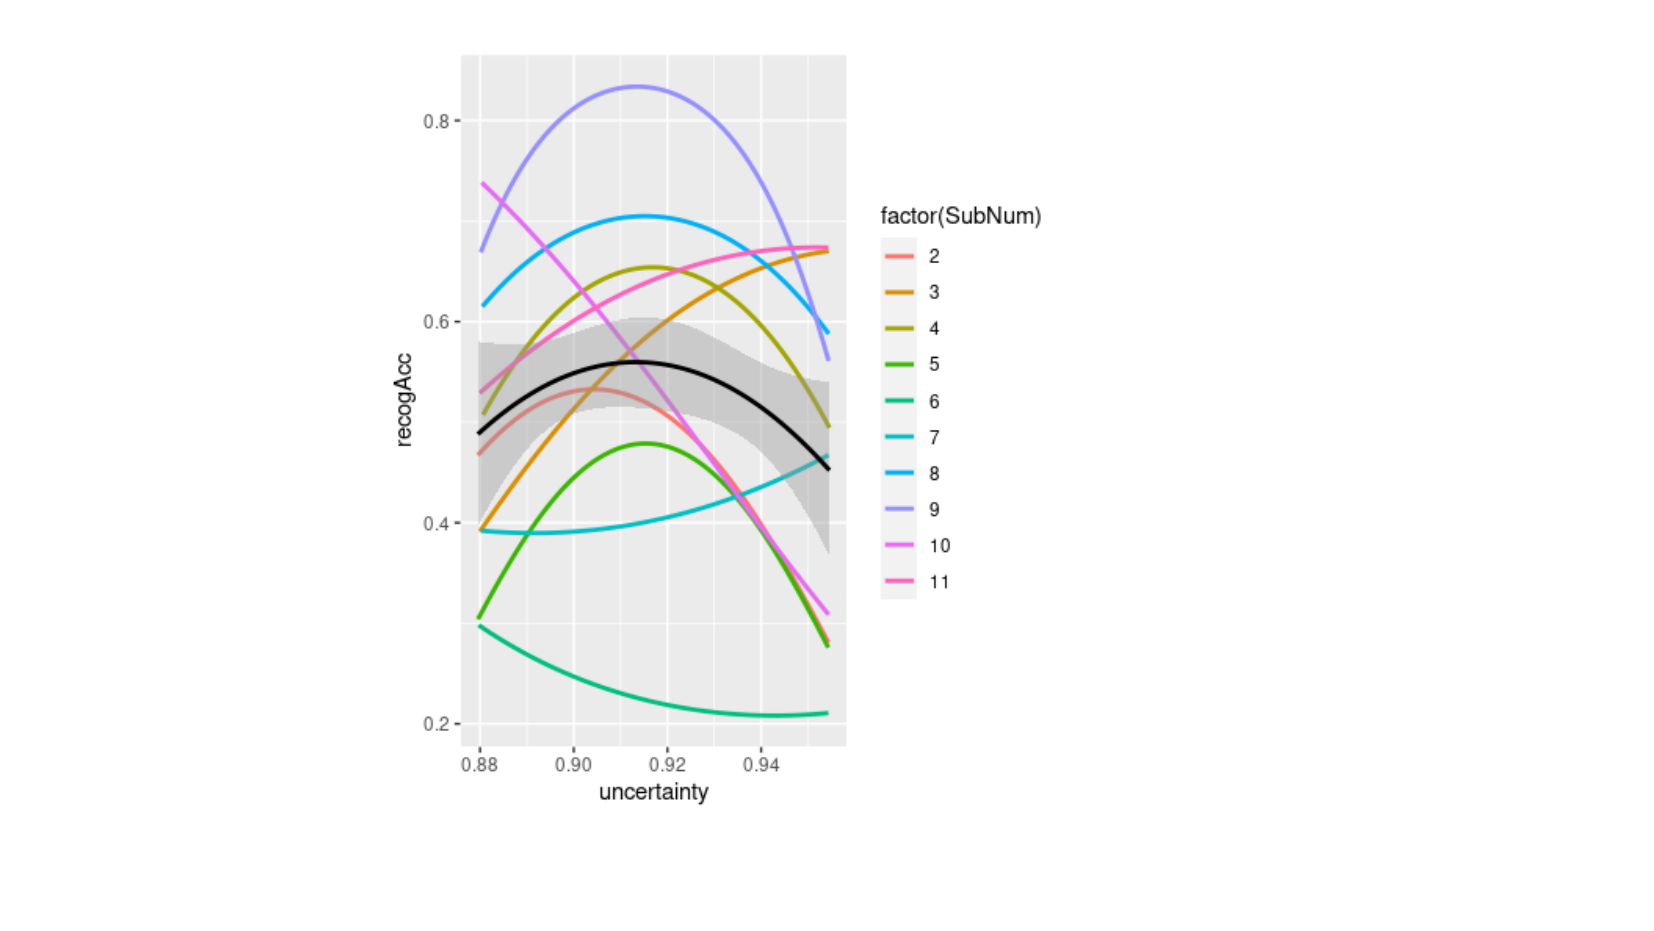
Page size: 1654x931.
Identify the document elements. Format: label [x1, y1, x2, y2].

picture [383, 44, 1066, 817]
